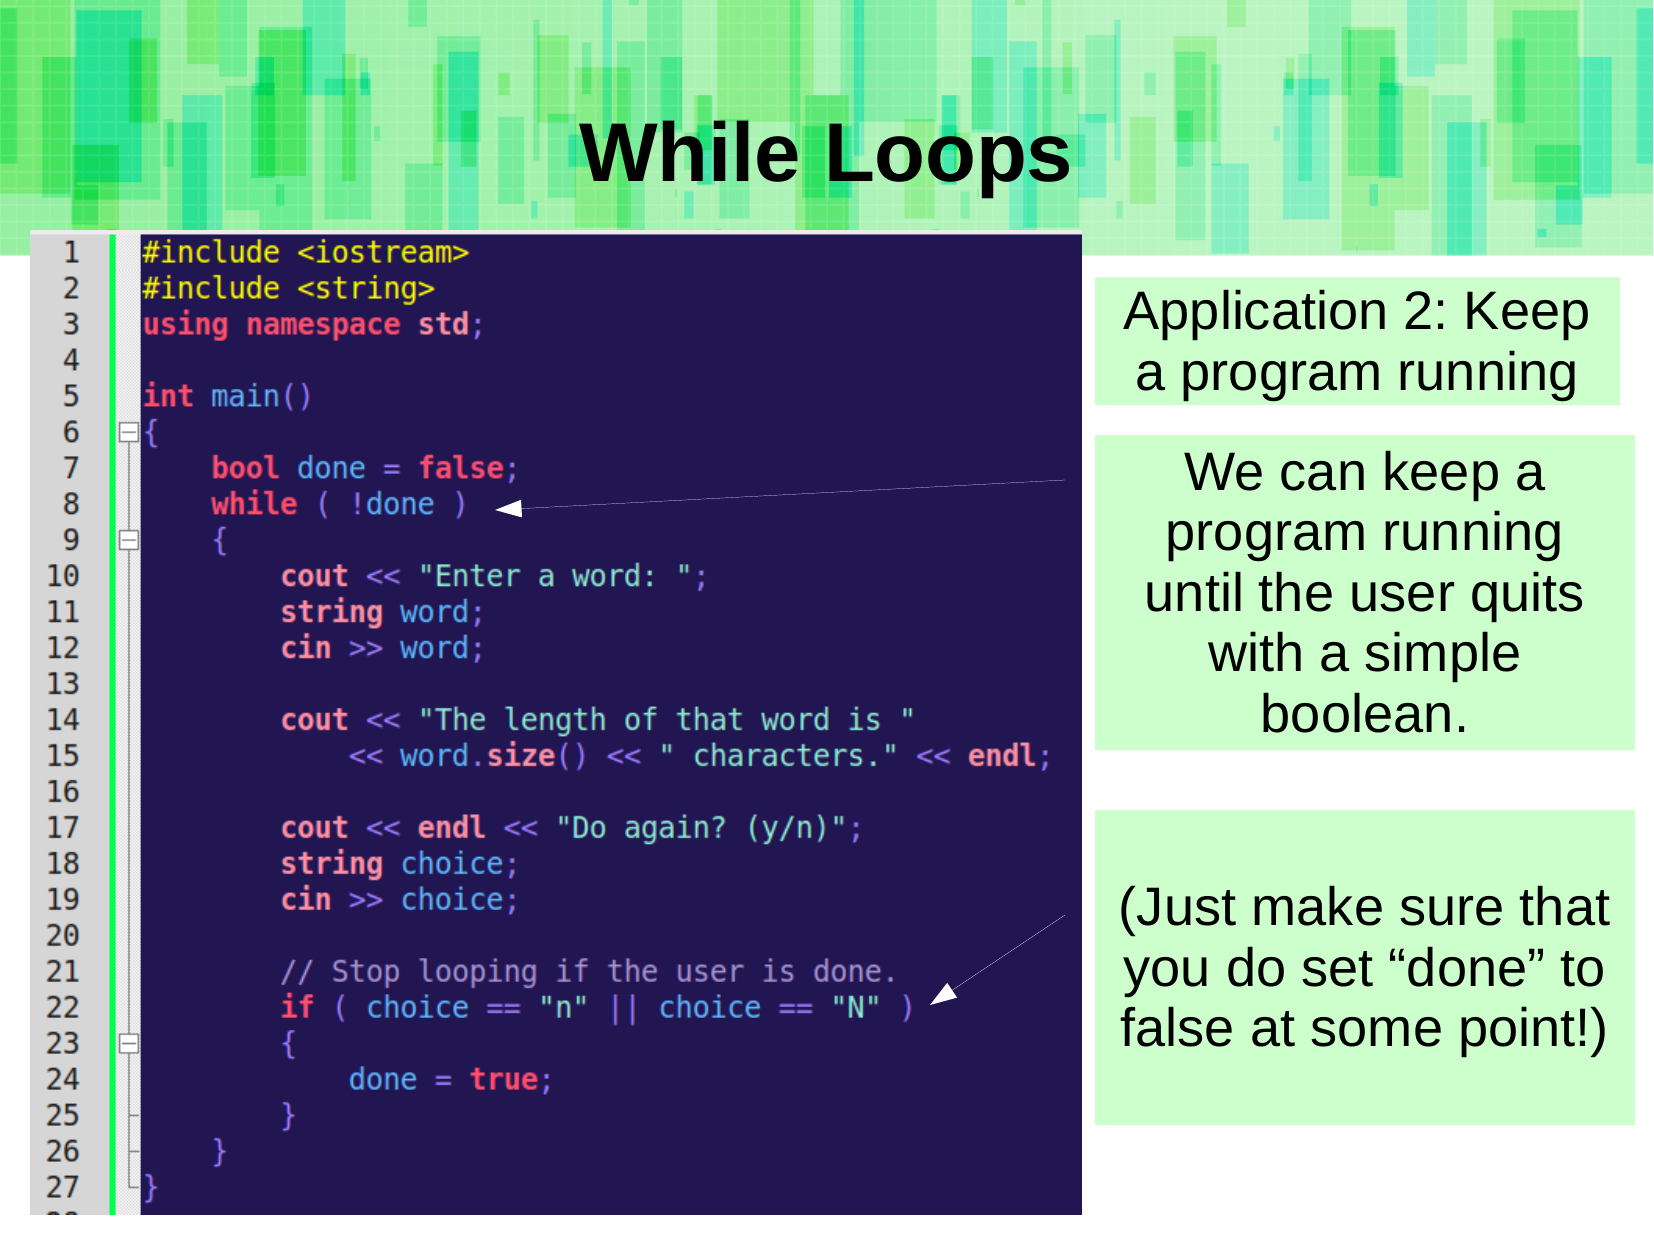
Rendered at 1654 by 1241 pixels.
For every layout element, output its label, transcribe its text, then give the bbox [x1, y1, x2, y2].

text_box Application 2: Keep a program running [1095, 277, 1621, 406]
title While Loops [82, 49, 1571, 257]
text_box (Just make sure that you do set “done” to false at some point!) [1095, 810, 1636, 1126]
text_box We can keep a program running until the user quits with a simple boolean. [1095, 435, 1636, 751]
picture [0, 0, 1654, 1241]
